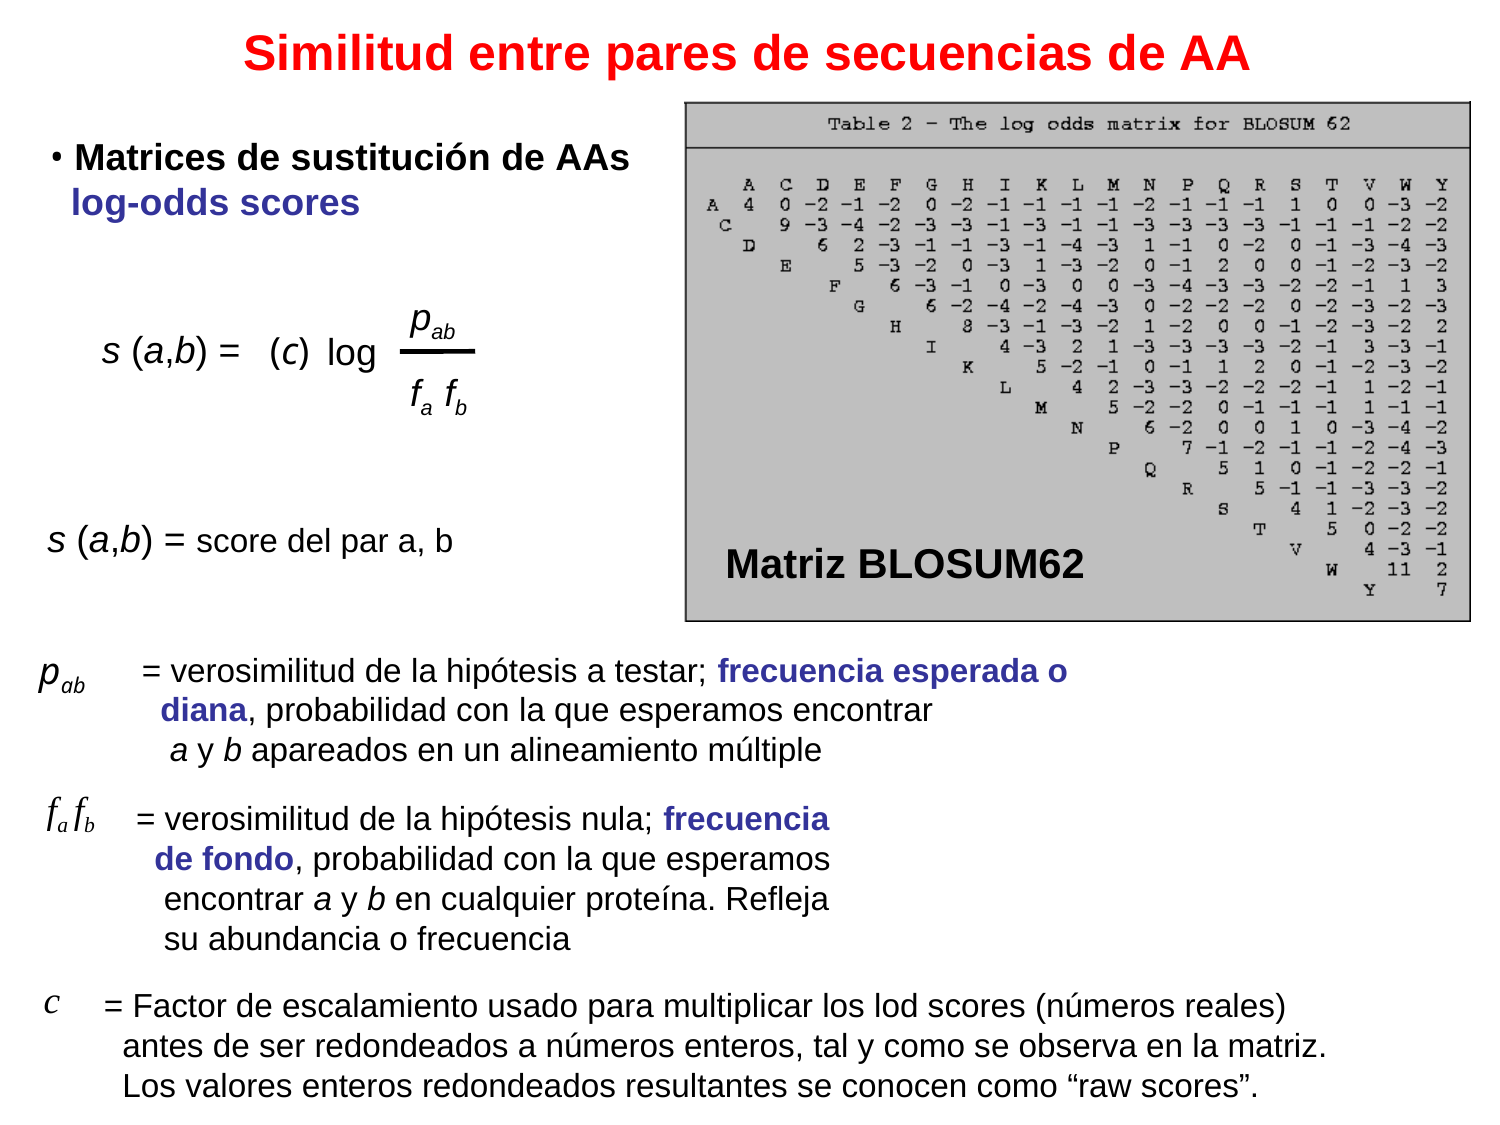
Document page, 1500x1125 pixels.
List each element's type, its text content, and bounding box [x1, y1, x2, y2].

text_box s (a,b) = [87, 318, 256, 379]
text_box s (a,b) = score del par a, b [32, 507, 469, 568]
text_box log [301, 320, 392, 381]
text_box fa fb [31, 778, 111, 845]
text_box pab [395, 285, 471, 352]
text_box Similitud entre pares de secuencias de AA [228, 13, 1268, 89]
text_box = Factor de escalamiento usado para multiplicar los lod scores (números reales) antes de ser redondeados a números enteros, tal y como se observa en la matriz. Los valores enteros redondeados resultantes se conocen como “raw scores”. [89, 976, 1345, 1112]
picture [684, 101, 1471, 622]
text_box = verosimilitud de la hipótesis nula; frecuencia de fondo, probabilidad con la que esperamos encontrar a y b en cualquier proteína. Refleja su abundancia o frecuencia [121, 789, 856, 965]
text_box Matrices de sustitución de AAs log-odds scores [35, 125, 646, 231]
text_box c [28, 968, 76, 1030]
text_box fa fb [395, 360, 483, 428]
text_box Matriz BLOSUM62 [710, 528, 1101, 595]
text_box = verosimilitud de la hipótesis a testar; frecuencia esperada o diana, probabilidad con la que esperamos encontrar a y b apareados en un alineamiento múltiple [127, 641, 1084, 777]
text_box (c) [255, 319, 337, 380]
text_box pab [24, 639, 101, 706]
